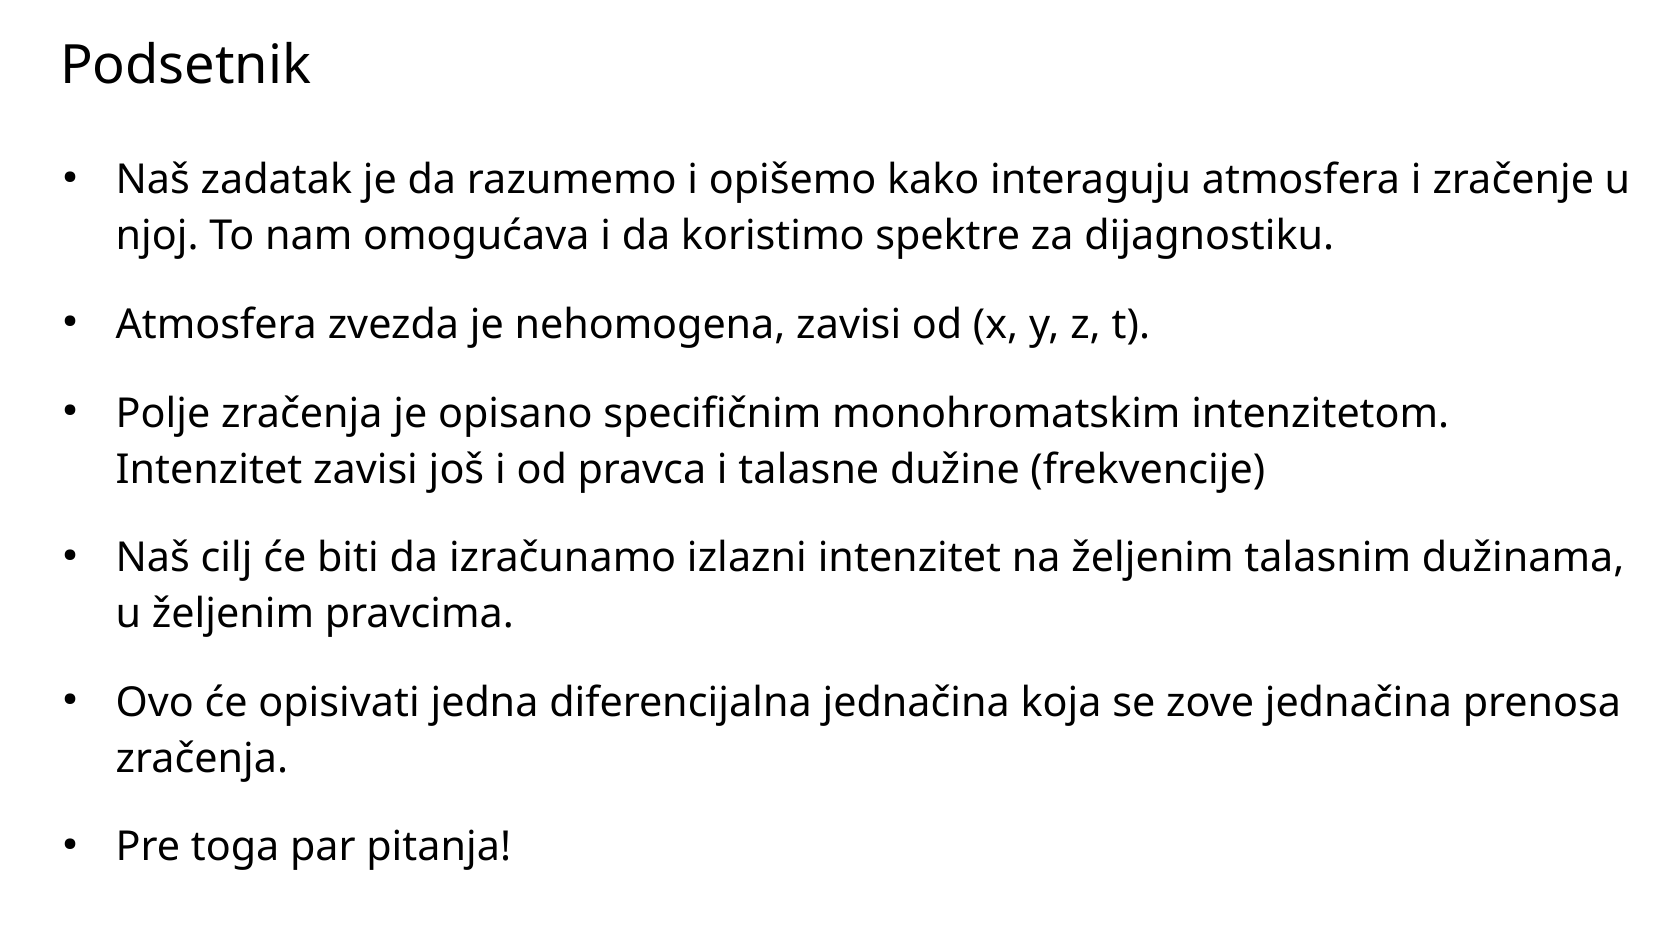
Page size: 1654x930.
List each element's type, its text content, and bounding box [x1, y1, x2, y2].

title Podsetnik [59, 13, 1648, 113]
list Naš zadatak je da razumemo i opišemo kako interaguju atmosfera i zračenje u njoj. To nam omogućava i da koristimo spektre za dijagnostiku. Atmosfera zvezda je nehomogena, zavisi od (x, y, z, t). Polje zračenja je opisano specifičnim monohromatskim intenzitetom. Intenzitet zavisi još i od pravca i talasne dužine (frekvencije) Naš cilj će biti da izračunamo izlazni intenzitet na željenim talasnim dužinama, u željenim pravcima. Ovo će opisivati jedna diferencijalna jednačina koja se zove jednačina prenosa zračenja. Pre toga par pitanja! [45, 150, 1635, 880]
